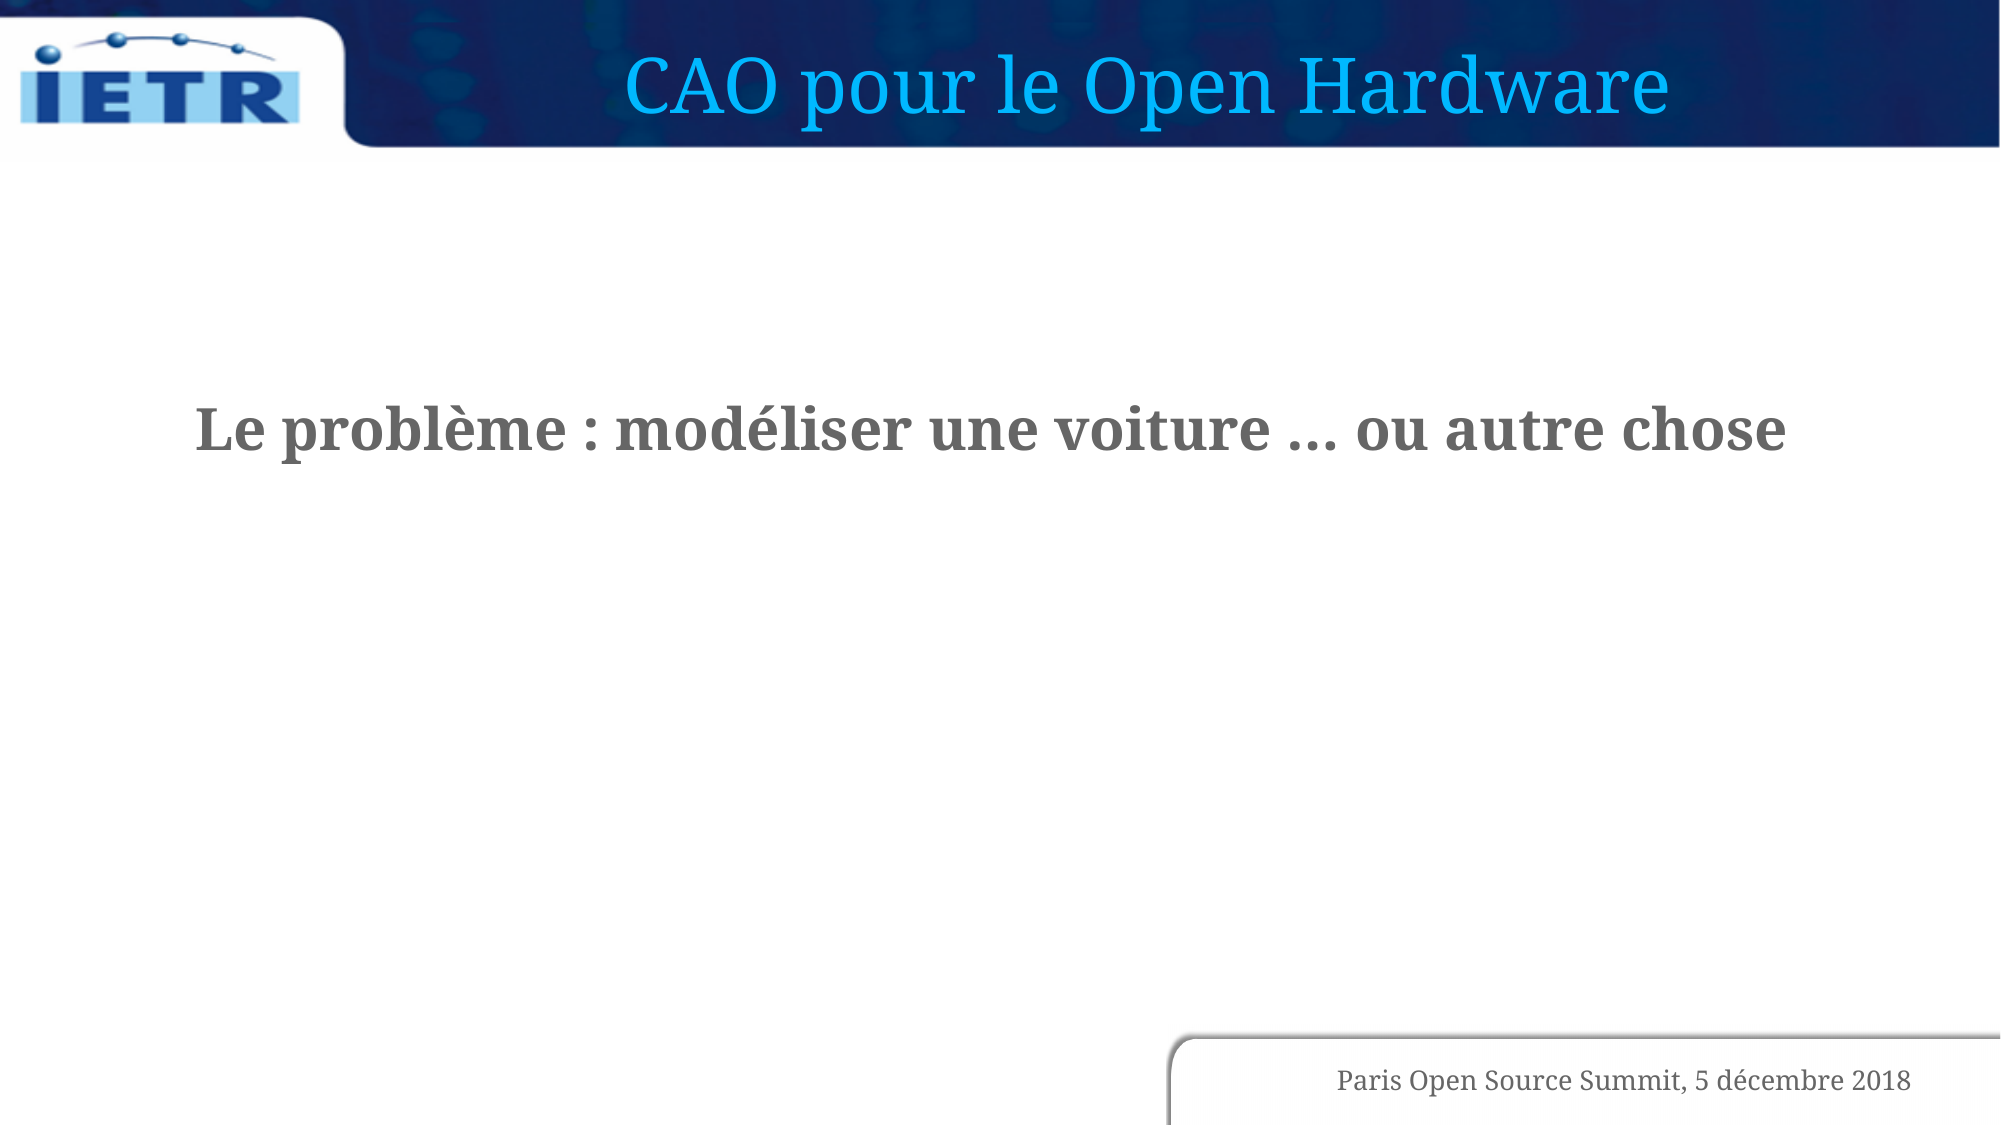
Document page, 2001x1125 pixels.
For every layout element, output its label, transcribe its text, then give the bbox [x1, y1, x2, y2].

text_box Paris Open Source Summit, 5 décembre 2018 [1322, 1054, 1982, 1106]
picture [0, 0, 2000, 165]
picture [1166, 1024, 2001, 1125]
text_box Le problème : modéliser une voiture … ou autre chose [118, 259, 1867, 1028]
text_box CAO pour le Open Hardware [608, 23, 1652, 143]
